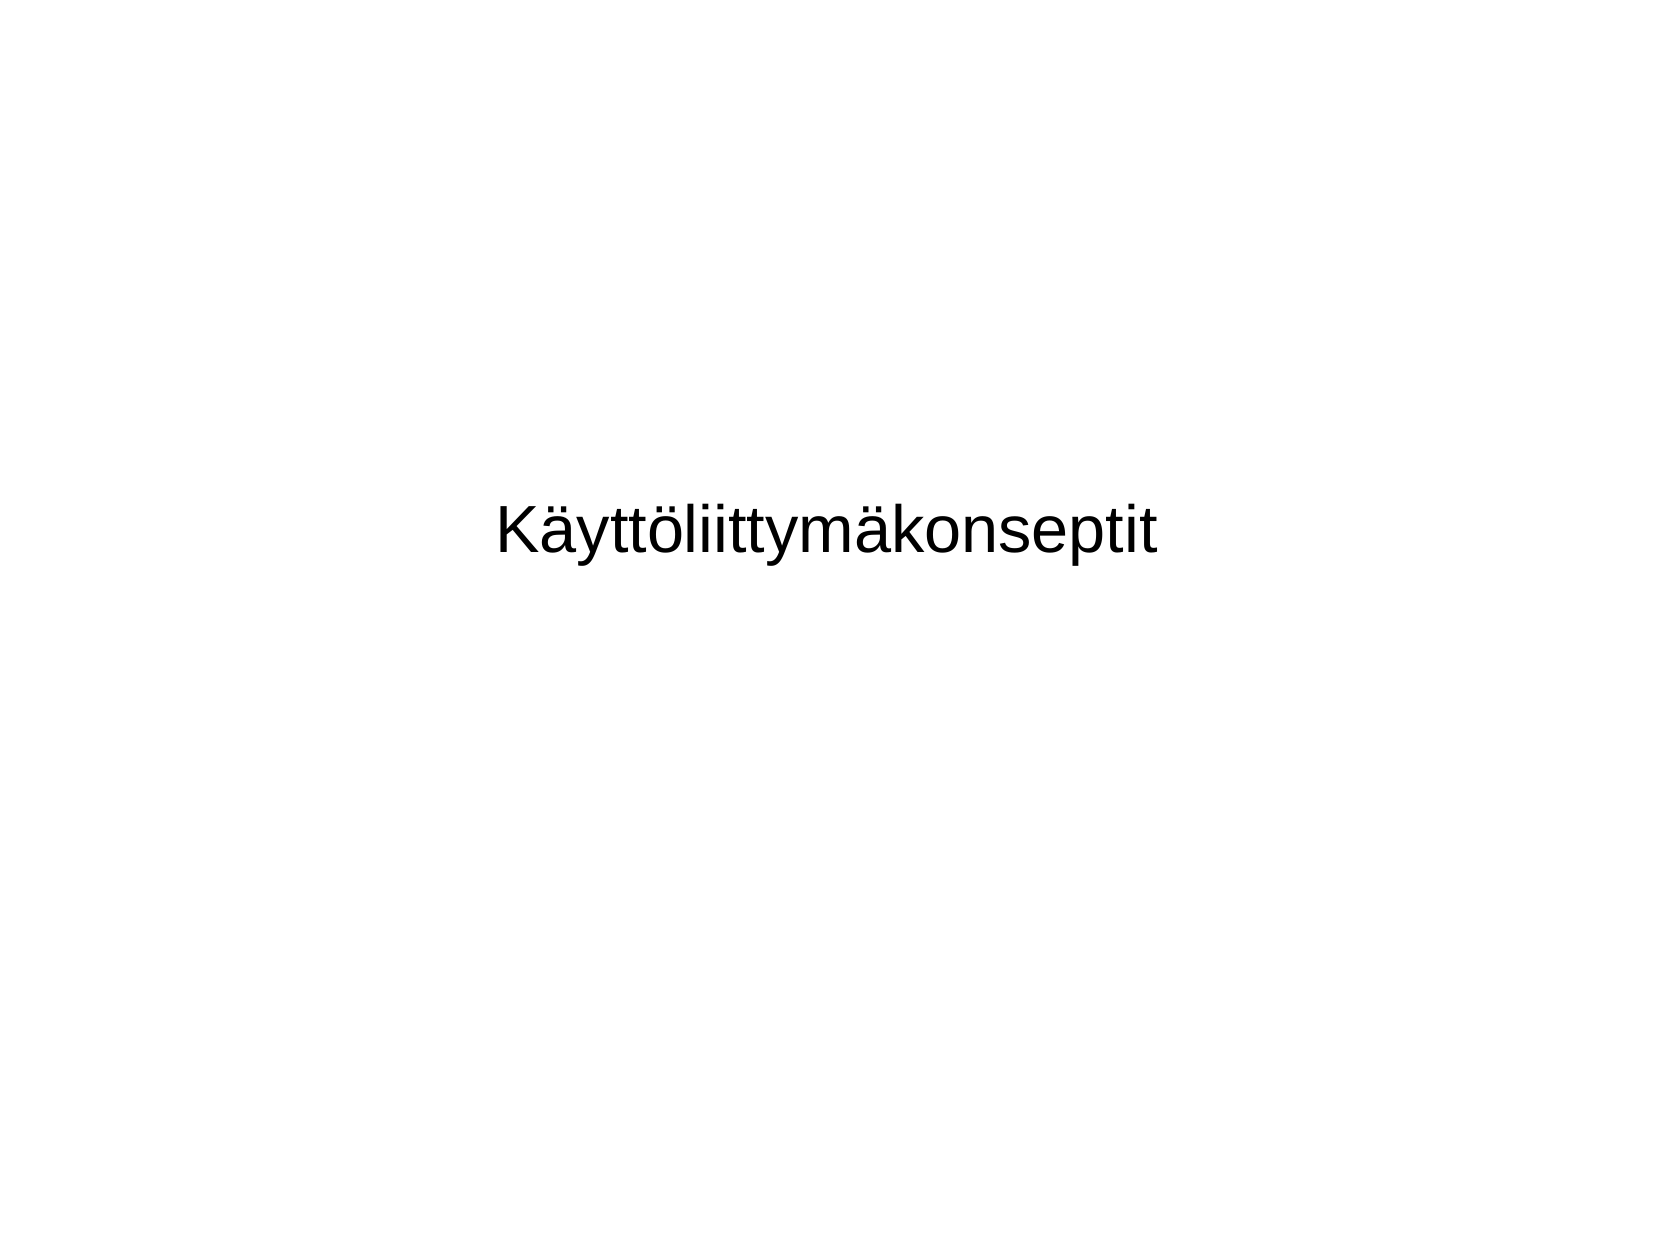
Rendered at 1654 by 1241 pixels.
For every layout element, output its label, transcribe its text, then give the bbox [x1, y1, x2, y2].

subtitle Käyttöliittymäkonseptit [82, 49, 1571, 1010]
